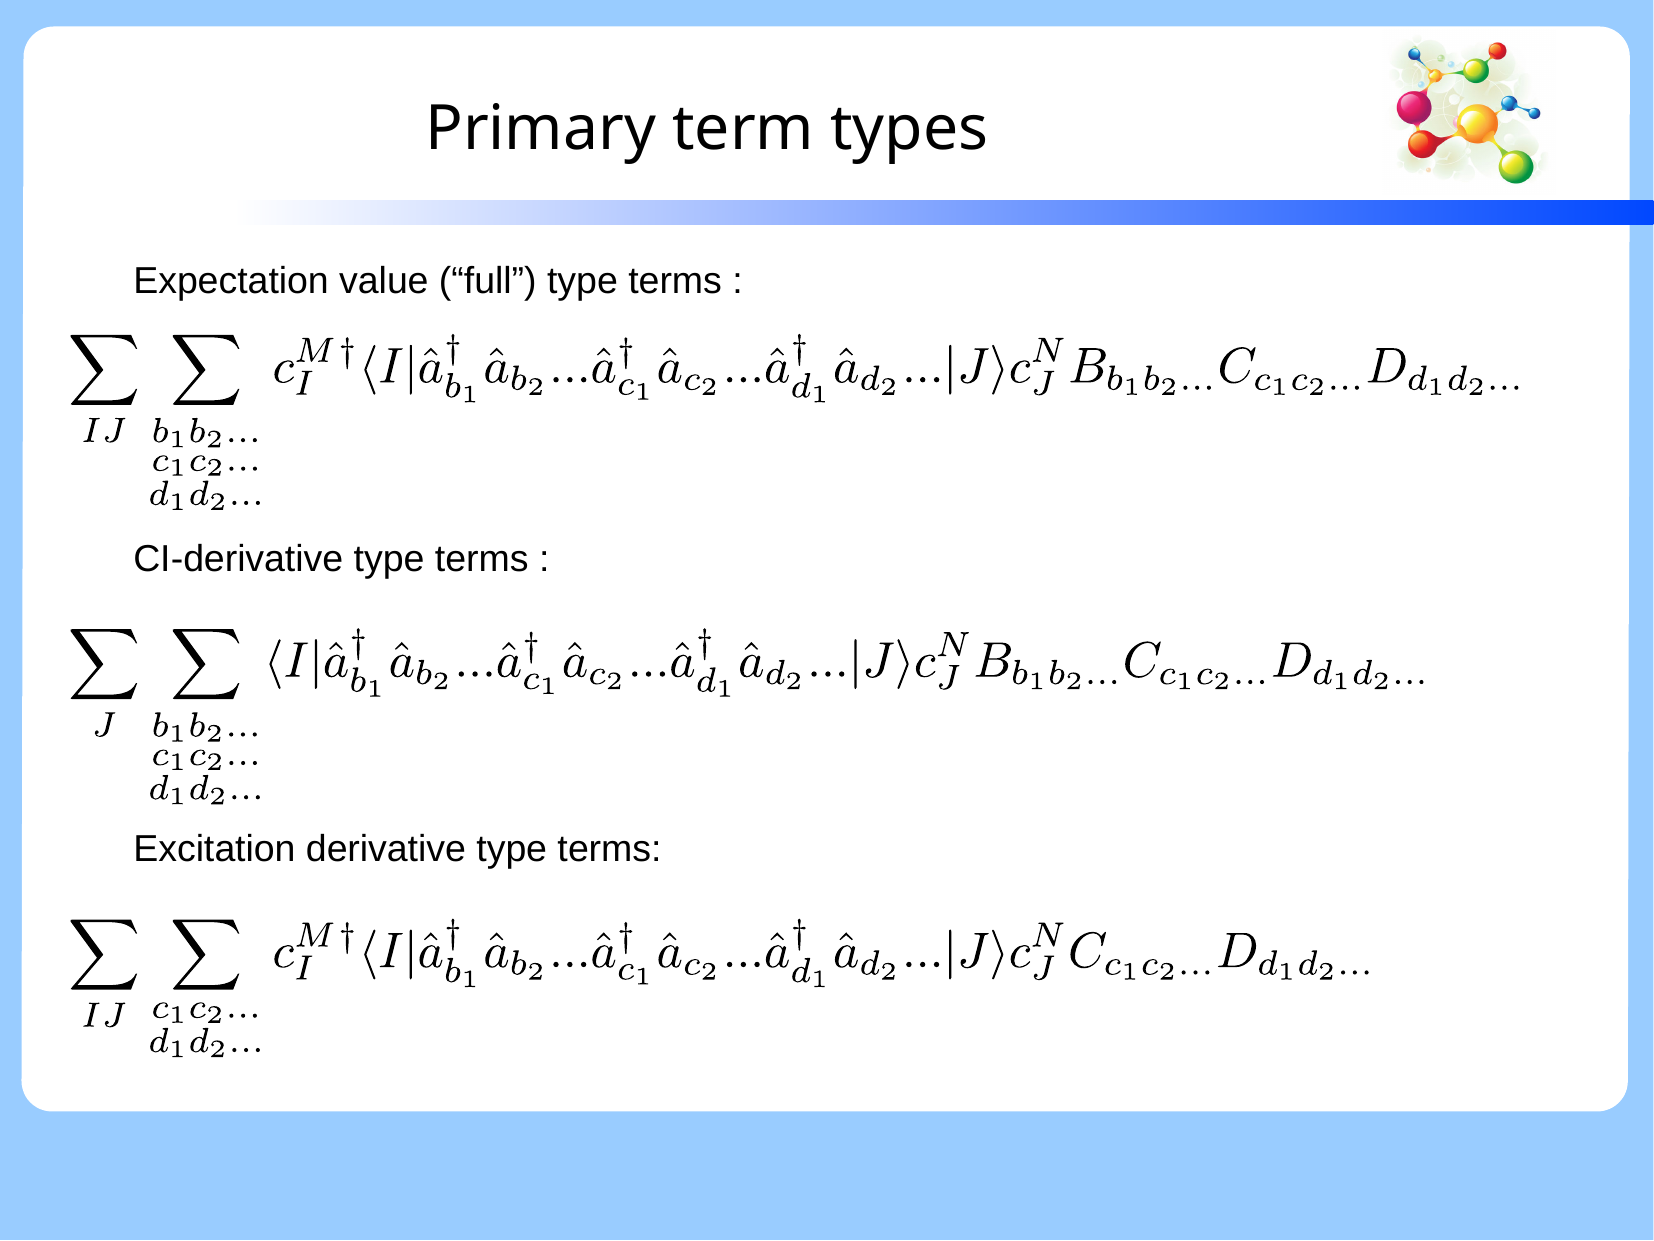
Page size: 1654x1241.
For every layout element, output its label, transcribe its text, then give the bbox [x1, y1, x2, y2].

text_box CI-derivative type terms : [118, 530, 1592, 588]
text_box Expectation value (“full”) type terms : [118, 252, 1592, 310]
picture [1382, 29, 1556, 195]
title Primary term types [82, 49, 1332, 201]
text_box [67, 914, 1373, 1058]
text_box Excitation derivative type terms: [118, 819, 1592, 877]
text_box [67, 624, 1428, 805]
text_box [67, 329, 1523, 510]
